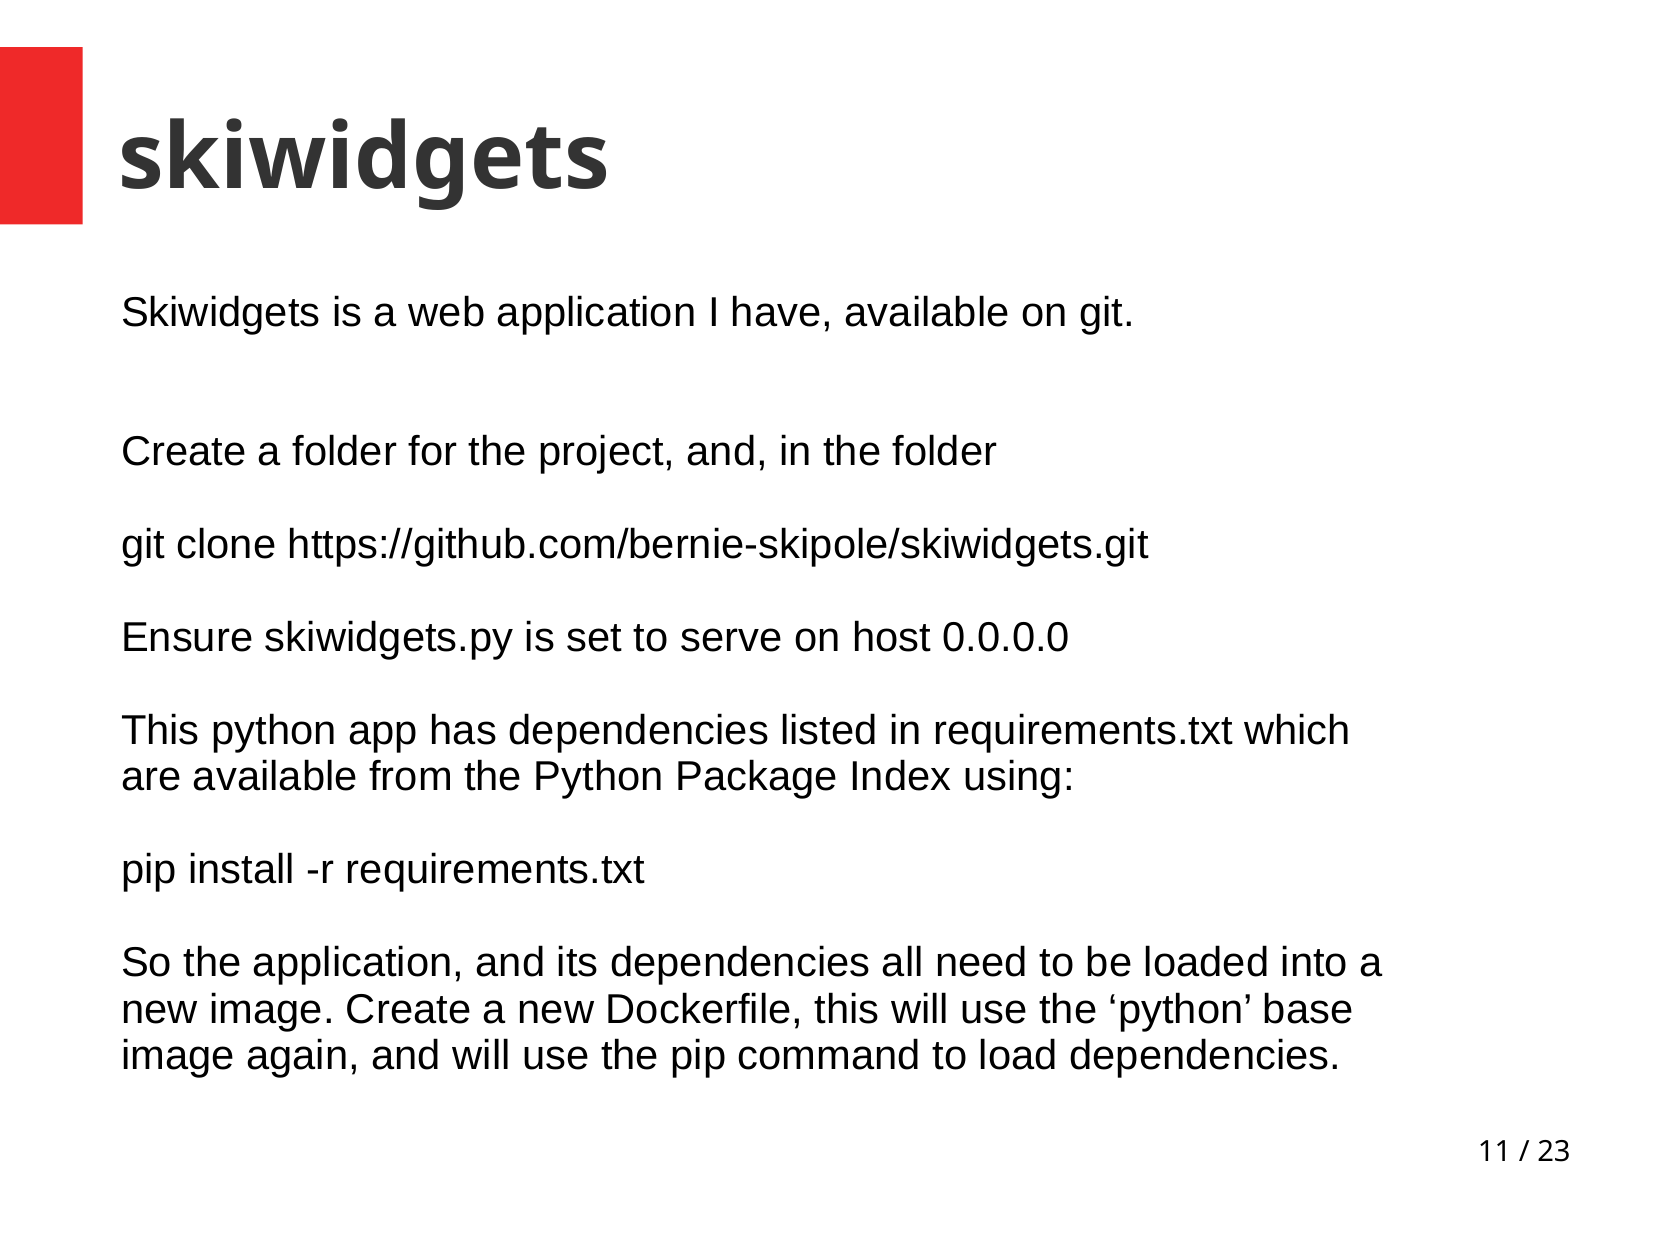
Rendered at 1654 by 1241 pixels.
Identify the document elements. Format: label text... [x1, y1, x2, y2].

text_box Skiwidgets is a web application I have, available on git. Create a folder for the project, and, in the folder git clone https://github.com/bernie-skipole/skiwidgets.git Ensure skiwidgets.py is set to serve on host 0.0.0.0 This python app has dependencies listed in requirements.txt which are available from the Python Package Index using: pip install -r requirements.txt So the application, and its dependencies all need to be loaded into a new image. Create a new Dockerfile, this will use the ‘python’ base image again, and will use the pip command to load dependencies. [106, 280, 1418, 1086]
title skiwidgets [118, 49, 1571, 257]
